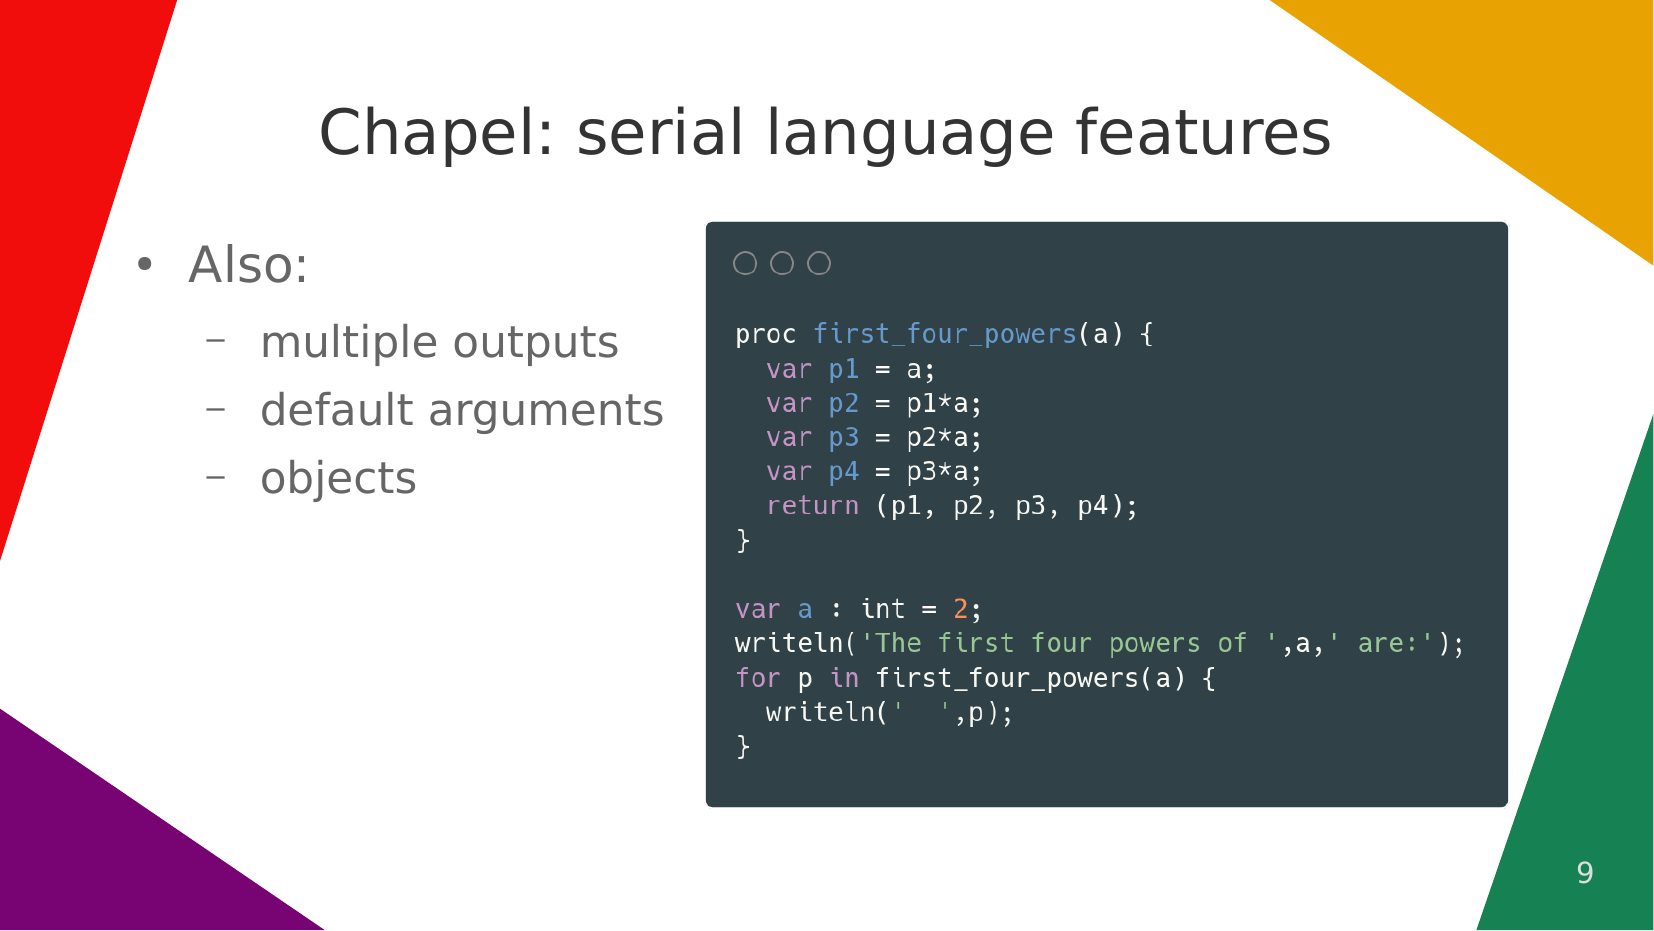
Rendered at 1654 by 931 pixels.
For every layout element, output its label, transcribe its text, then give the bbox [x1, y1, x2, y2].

picture [600, 116, 1613, 912]
list Also: multiple outputs default arguments objects [118, 236, 600, 827]
title Chapel: serial language features [118, 59, 1536, 207]
